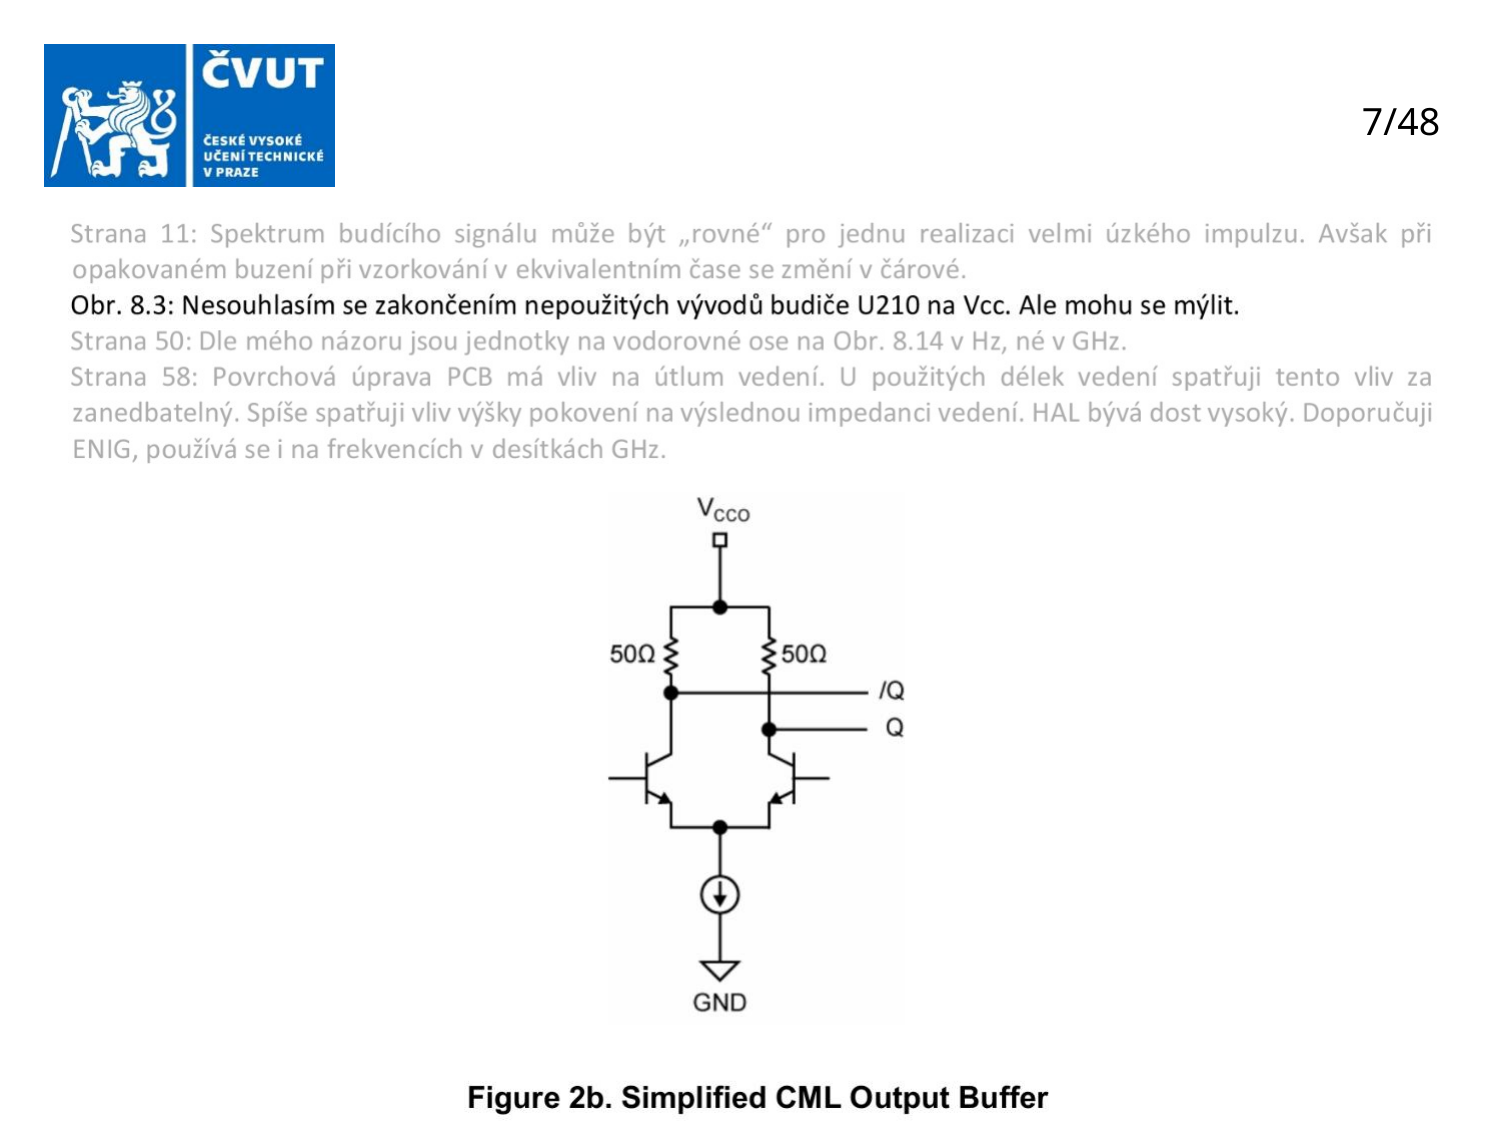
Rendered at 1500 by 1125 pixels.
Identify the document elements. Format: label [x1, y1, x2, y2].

text_box [15, 329, 1486, 465]
picture [408, 471, 1092, 1124]
text_box [15, 216, 1486, 286]
picture [60, 286, 1441, 329]
picture [44, 44, 335, 187]
